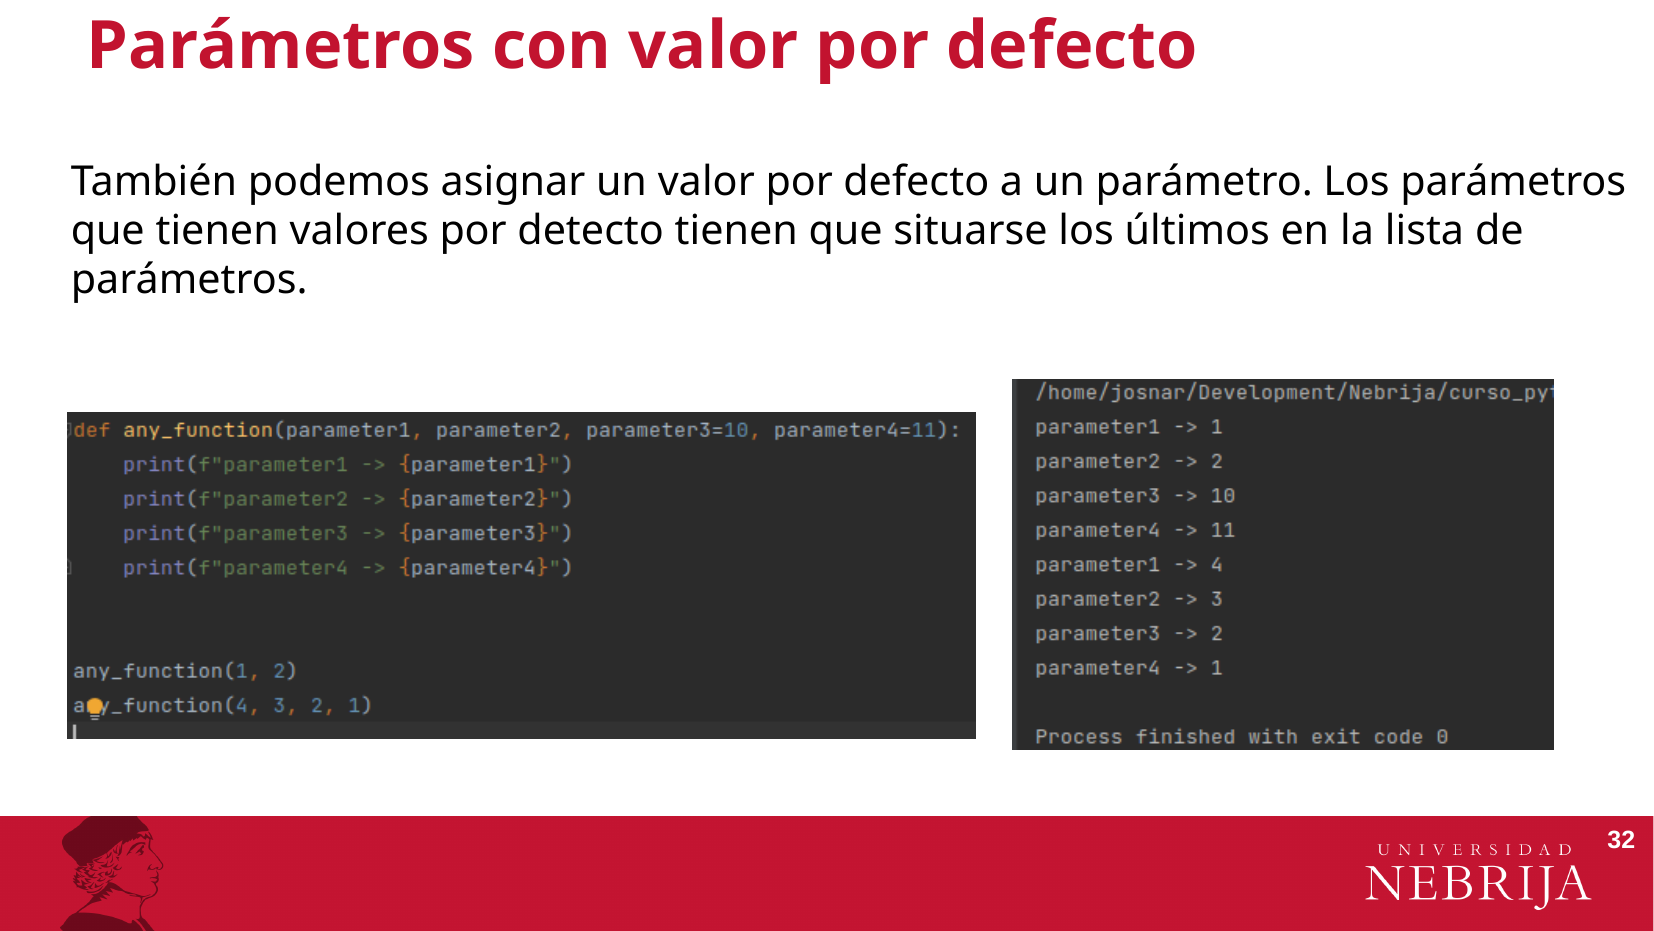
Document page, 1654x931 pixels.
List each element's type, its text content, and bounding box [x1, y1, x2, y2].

list También podemos asignar un valor por defecto a un parámetro. Los parámetros que tienen valores por detecto tienen que situarse los últimos en la lista de parámetros. [0, 75, 1654, 826]
text_box Parámetros con valor por defecto [0, 3, 1650, 75]
picture [0, 826, 1654, 931]
picture [1012, 379, 1554, 751]
picture [67, 412, 976, 740]
